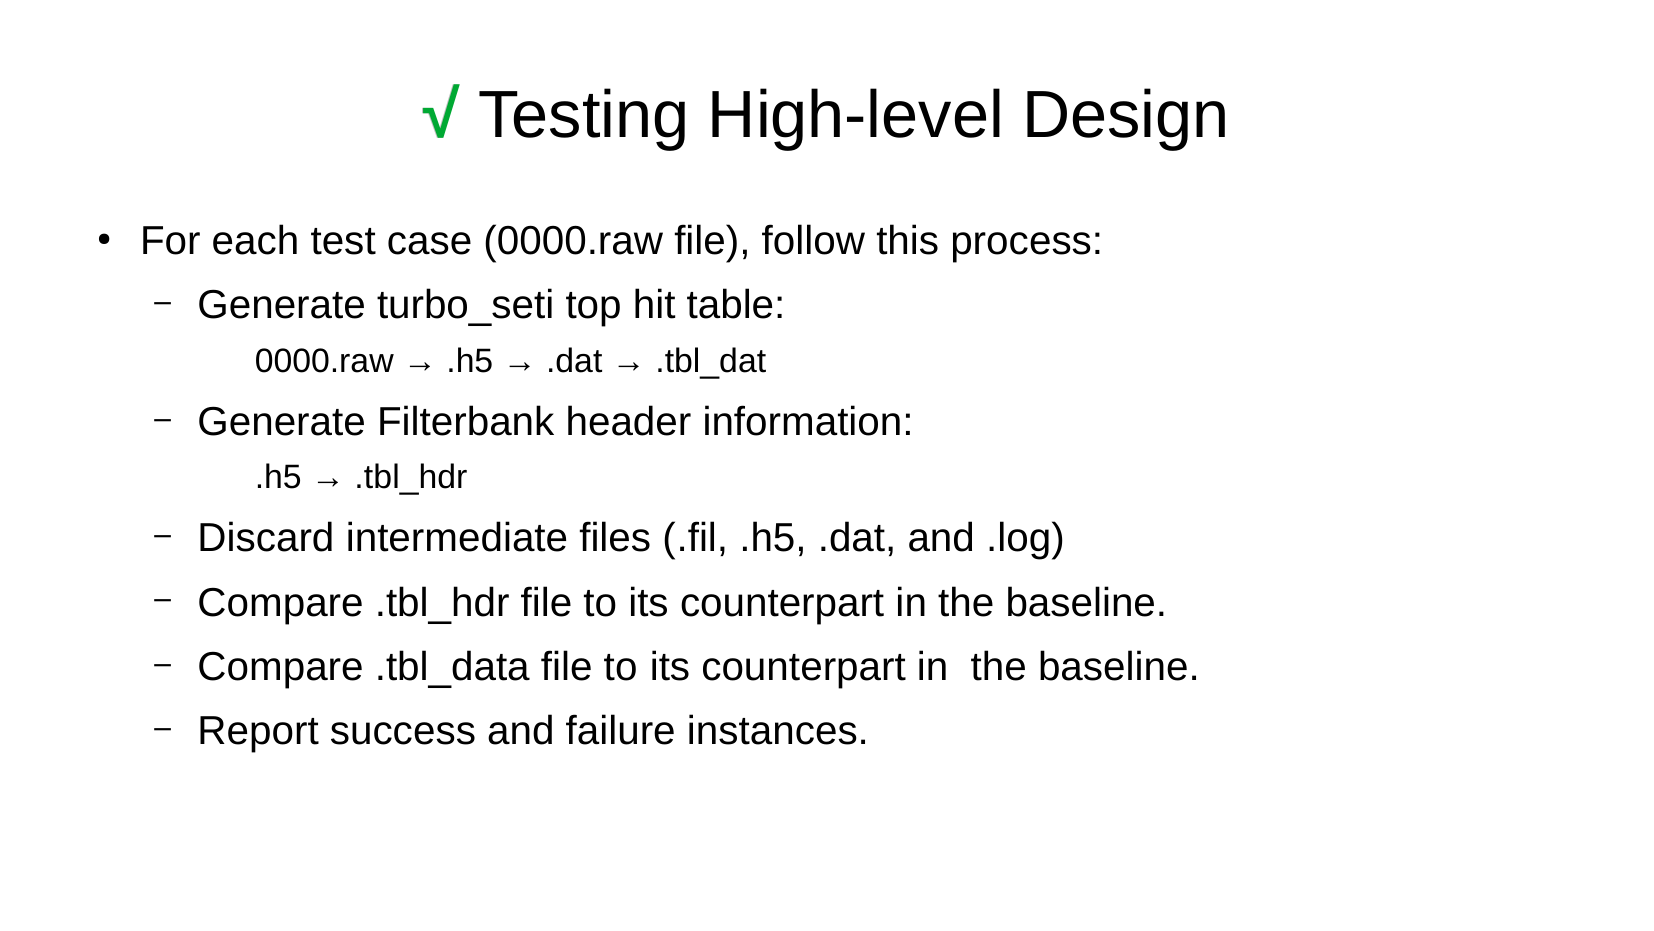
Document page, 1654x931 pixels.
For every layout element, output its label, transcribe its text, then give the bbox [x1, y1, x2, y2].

title √ Testing High-level Design [82, 37, 1571, 193]
list For each test case (0000.raw file), follow this process: Generate turbo_seti top hit table: 0000.raw → .h5 → .dat → .tbl_dat Generate Filterbank header information: .h5 → .tbl_hdr Discard intermediate files (.fil, .h5, .dat, and .log) Compare .tbl_hdr file to its counterpart in the baseline. Compare .tbl_data file to its counterpart in the baseline. Report success and failure instances. [82, 217, 1571, 758]
